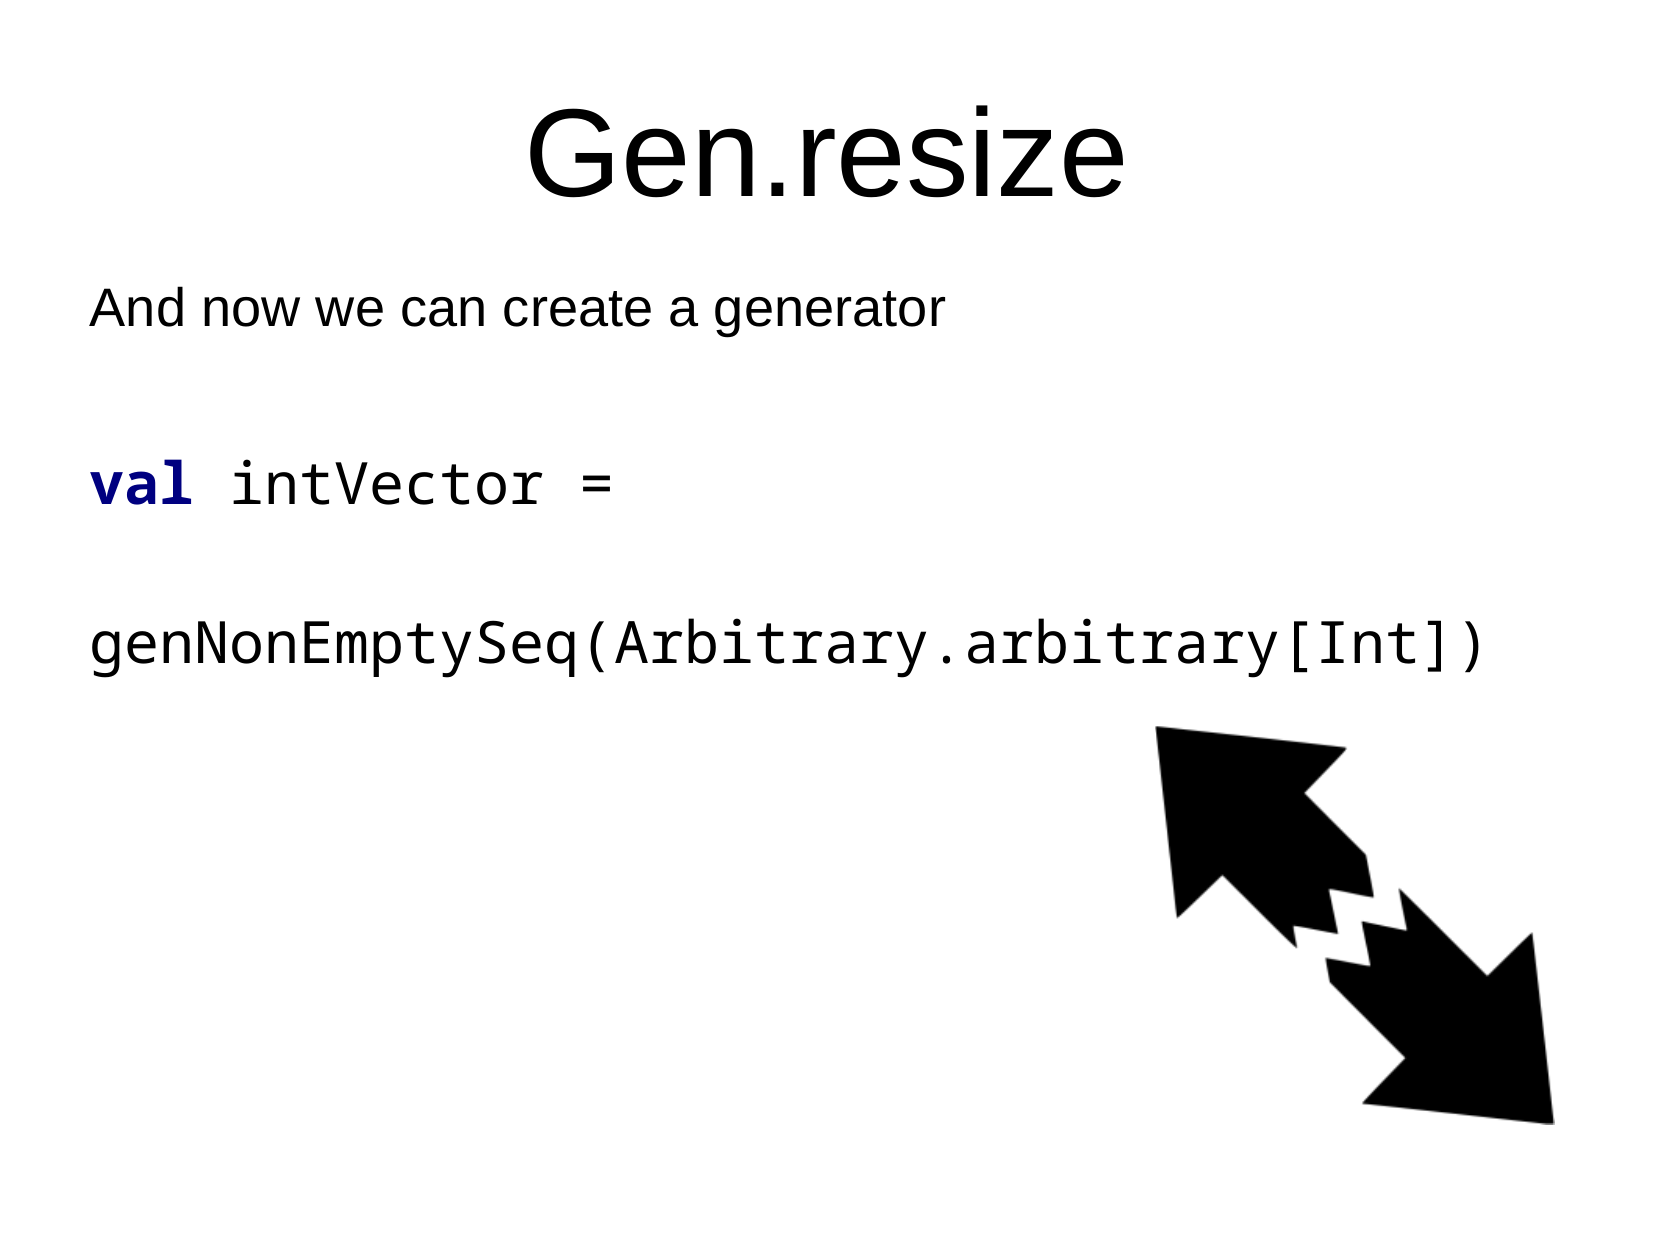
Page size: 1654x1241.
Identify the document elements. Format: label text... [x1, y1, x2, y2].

title Gen.resize [82, 49, 1571, 257]
picture [1155, 725, 1555, 1126]
text_box val intVector = genNonEmptySeq(Arbitrary.arbitrary[Int]) [75, 435, 1531, 586]
text_box And now we can create a generator [75, 270, 1561, 391]
